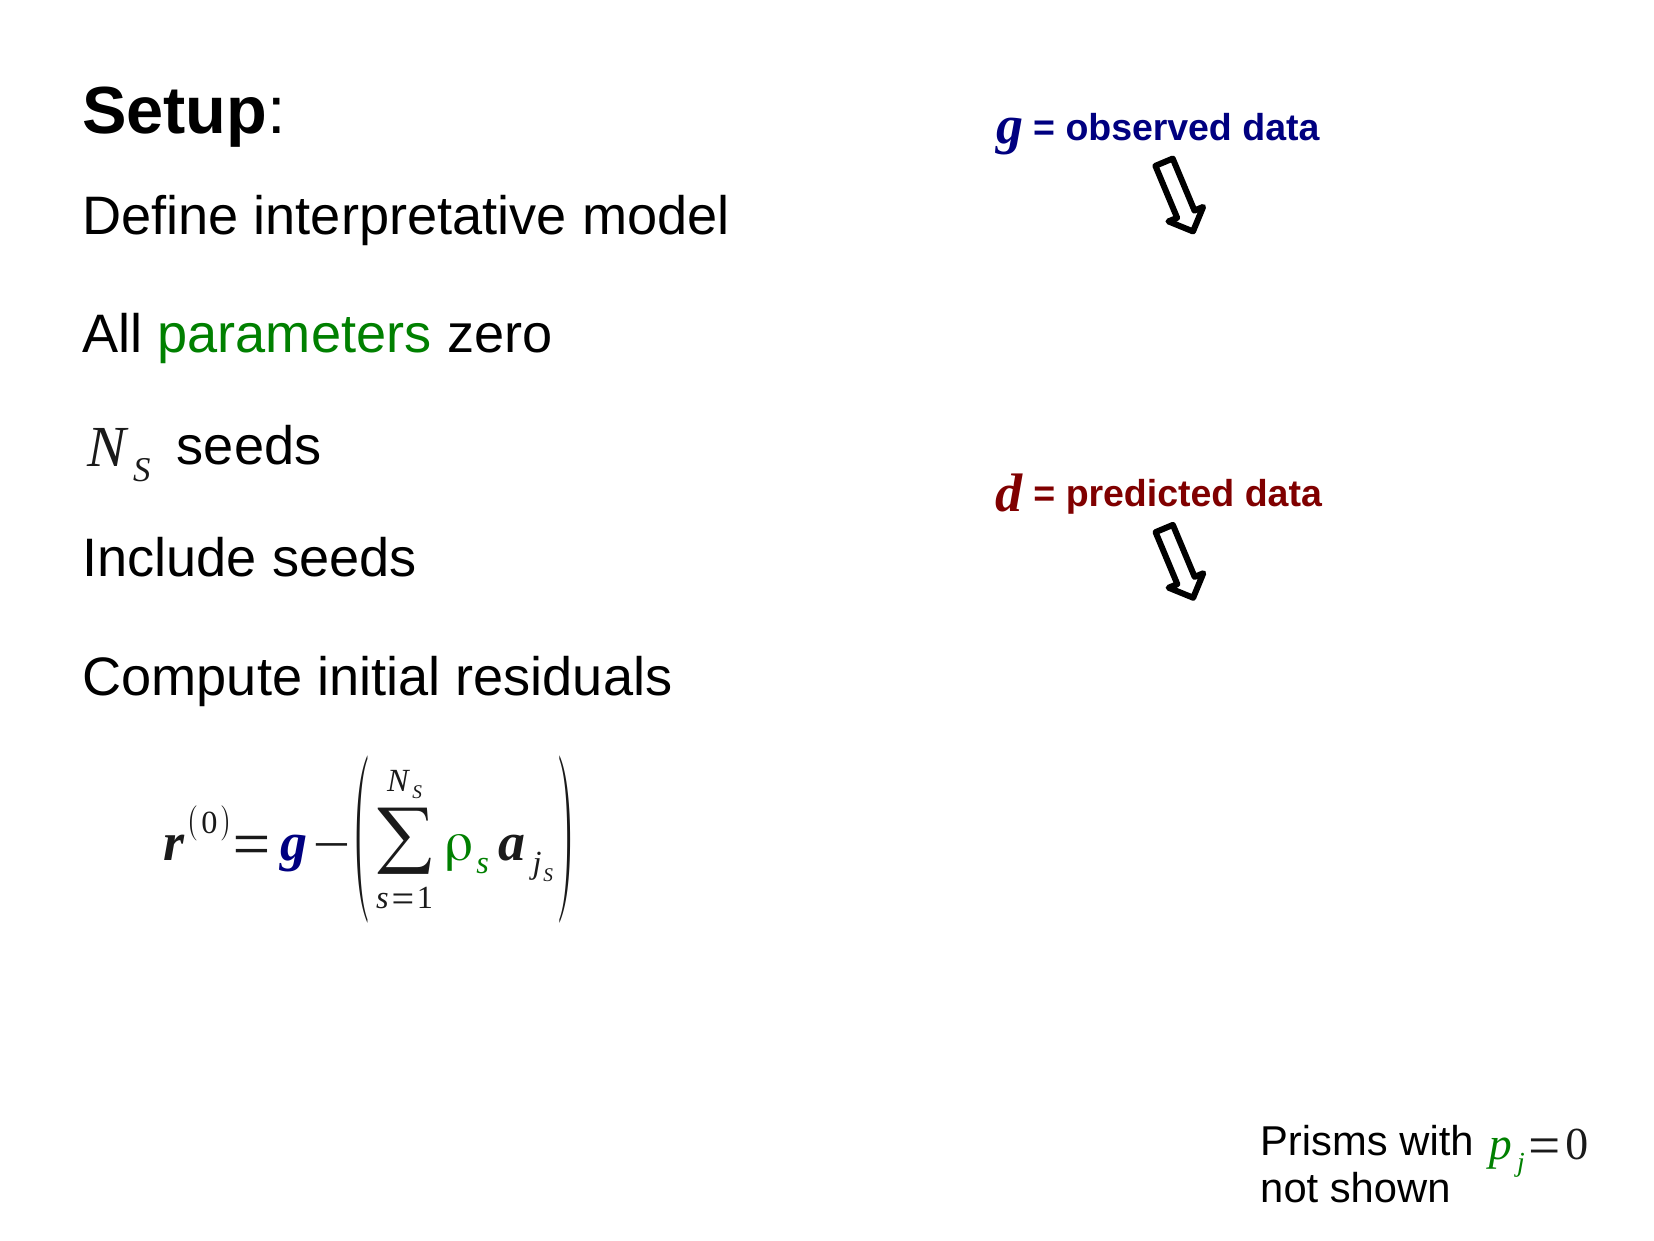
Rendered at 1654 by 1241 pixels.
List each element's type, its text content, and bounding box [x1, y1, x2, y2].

chart [1476, 1117, 1595, 1179]
text_box Define interpretative model [67, 177, 745, 260]
text_box Setup: [67, 65, 301, 167]
text_box Include seeds [67, 520, 433, 603]
text_box All parameters zero [67, 295, 568, 379]
text_box seeds [161, 408, 337, 491]
text_box = observed data [1018, 98, 1336, 162]
chart [154, 752, 582, 926]
text_box Compute initial residuals [67, 638, 689, 721]
text_box = predicted data [1018, 464, 1338, 529]
chart [985, 92, 1030, 162]
text_box Prisms with not shown [1245, 1110, 1501, 1230]
text_box [1237, 1087, 1613, 1241]
picture [553, 197, 1648, 1235]
picture [1173, 197, 1196, 226]
chart [76, 413, 157, 492]
chart [985, 458, 1029, 529]
